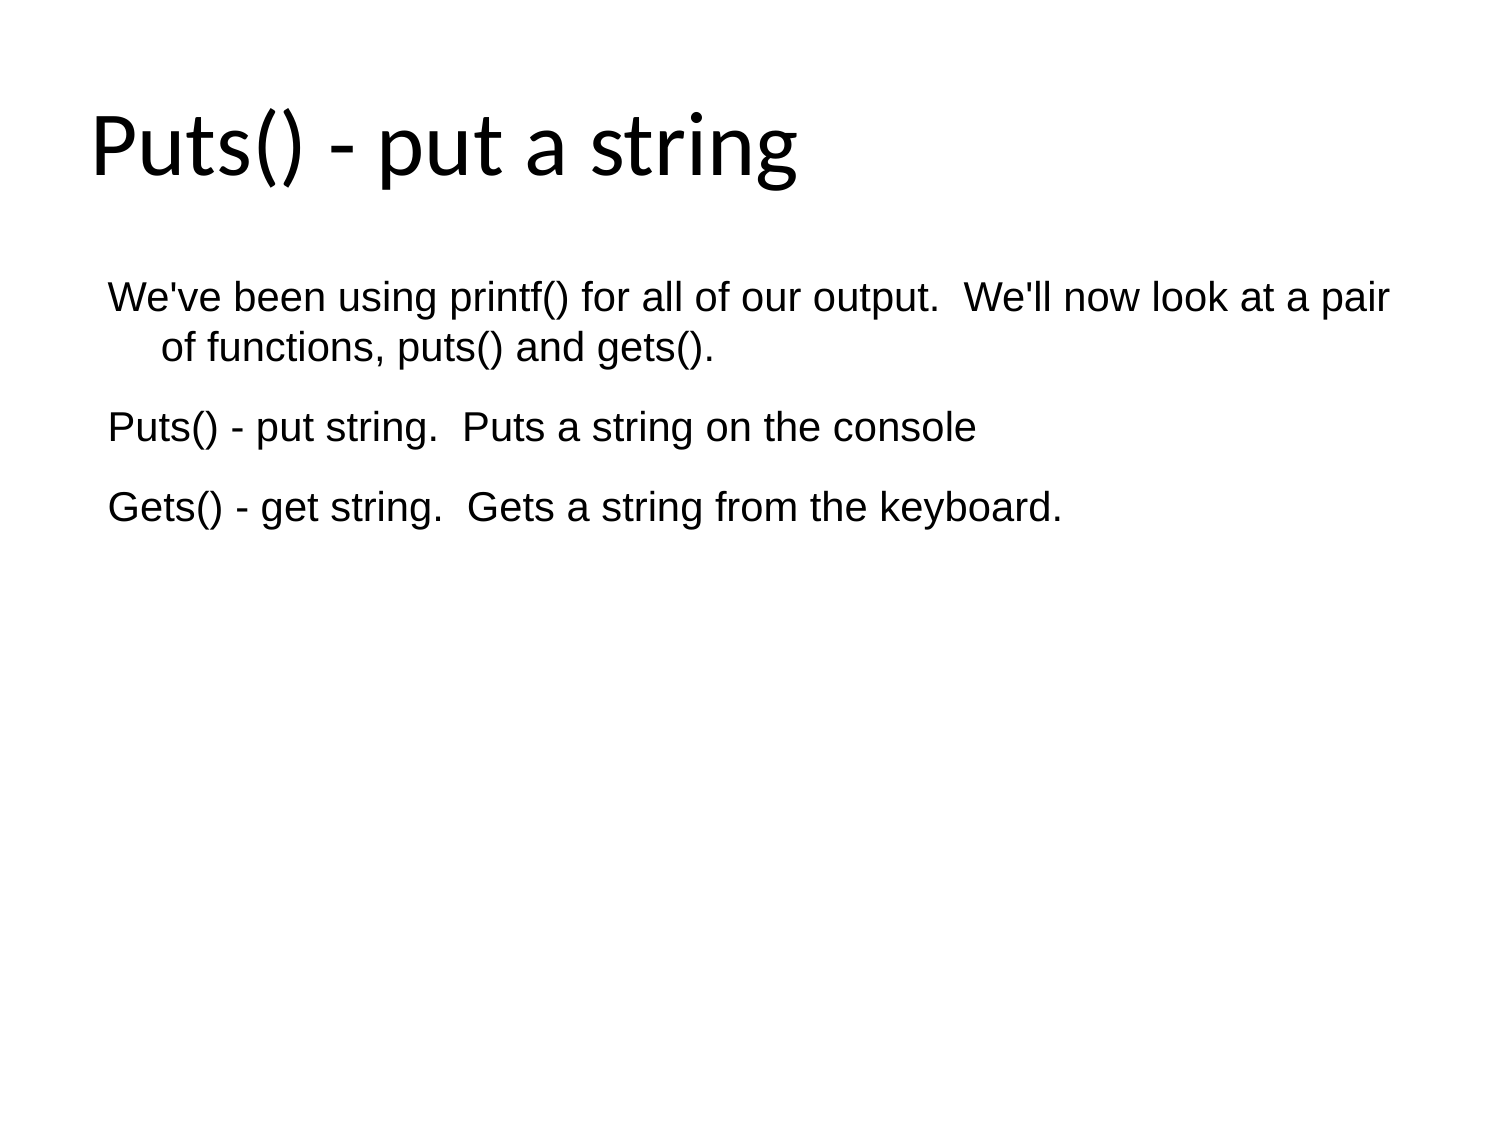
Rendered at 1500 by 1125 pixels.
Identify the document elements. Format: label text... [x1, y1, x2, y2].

list We've been using printf() for all of our output. We'll now look at a pair of functions, puts() and gets(). Puts() - put string. Puts a string on the console Gets() - get string. Gets a string from the keyboard. [75, 262, 1425, 1005]
title Puts() - put a string [75, 45, 1425, 233]
